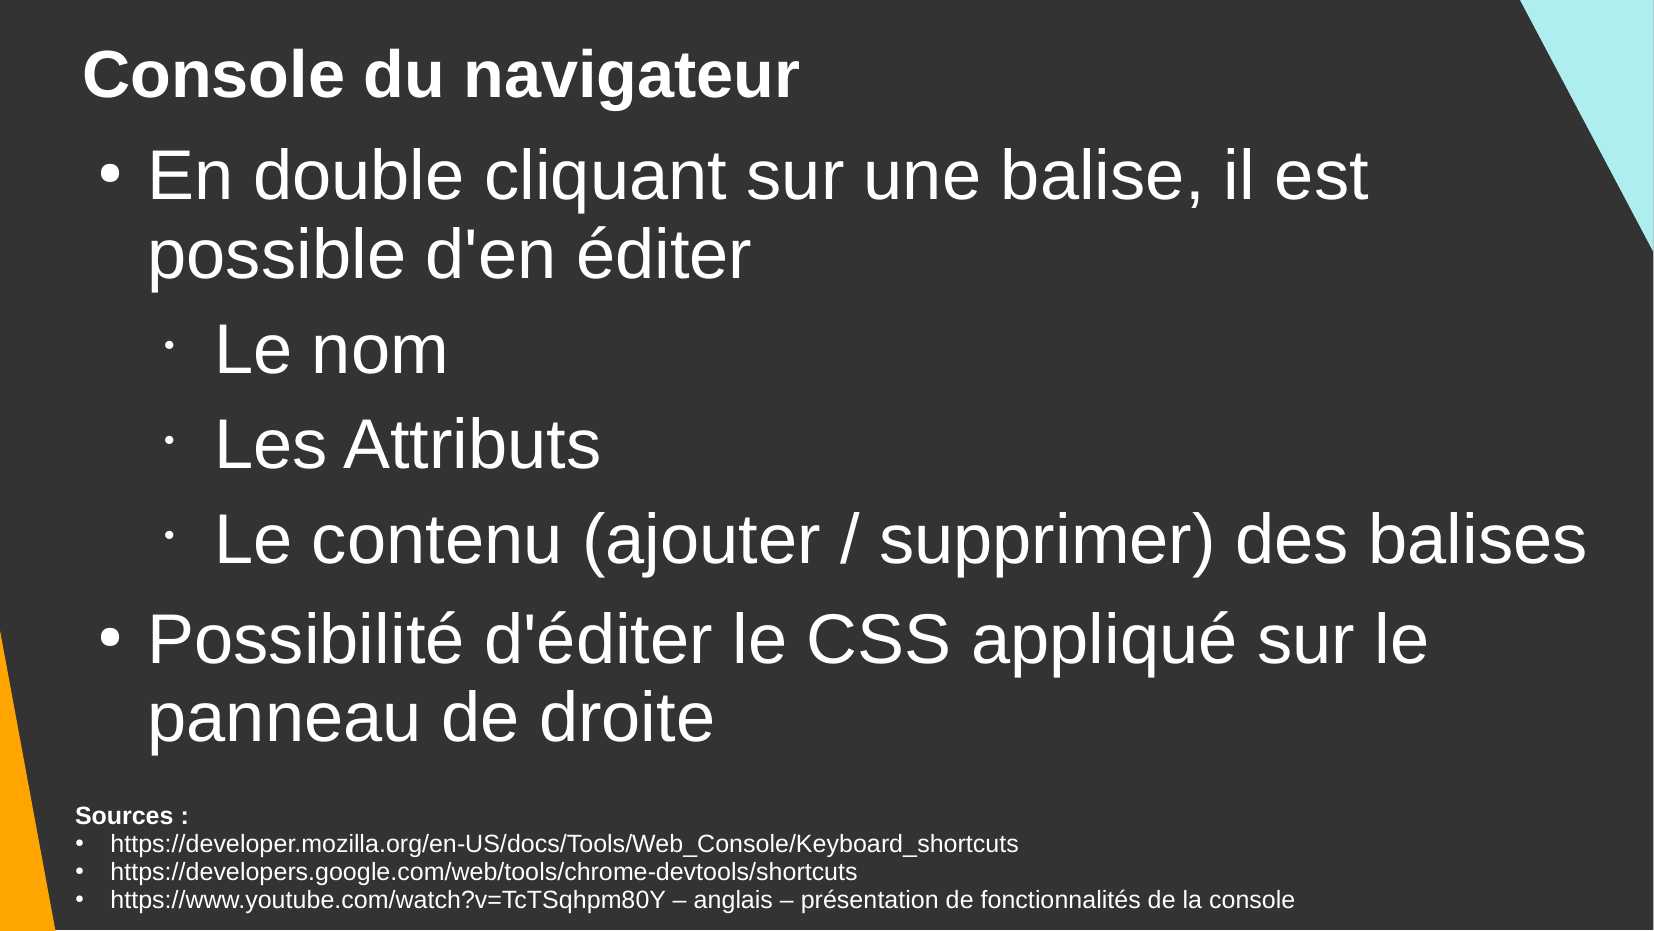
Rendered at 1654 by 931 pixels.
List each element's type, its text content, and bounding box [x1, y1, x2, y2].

text_box [1520, 0, 1654, 254]
text_box Sources : https://developer.mozilla.org/en-US/docs/Tools/Web_Console/Keyboard_shortcuts https://developers.google.com/web/tools/chrome-devtools/shortcuts https://www.youtube.com/watch?v=TcTSqhpm80Y – anglais – présentation de fonctionnalités de la console [60, 794, 1546, 931]
list En double cliquant sur une balise, il est possible d'en éditer Le nom Les Attributs Le contenu (ajouter / supprimer) des balises Possibilité d'éditer le CSS appliqué sur le panneau de droite [80, 135, 1605, 804]
text_box [0, 630, 56, 931]
title Console du navigateur [82, 37, 1571, 114]
